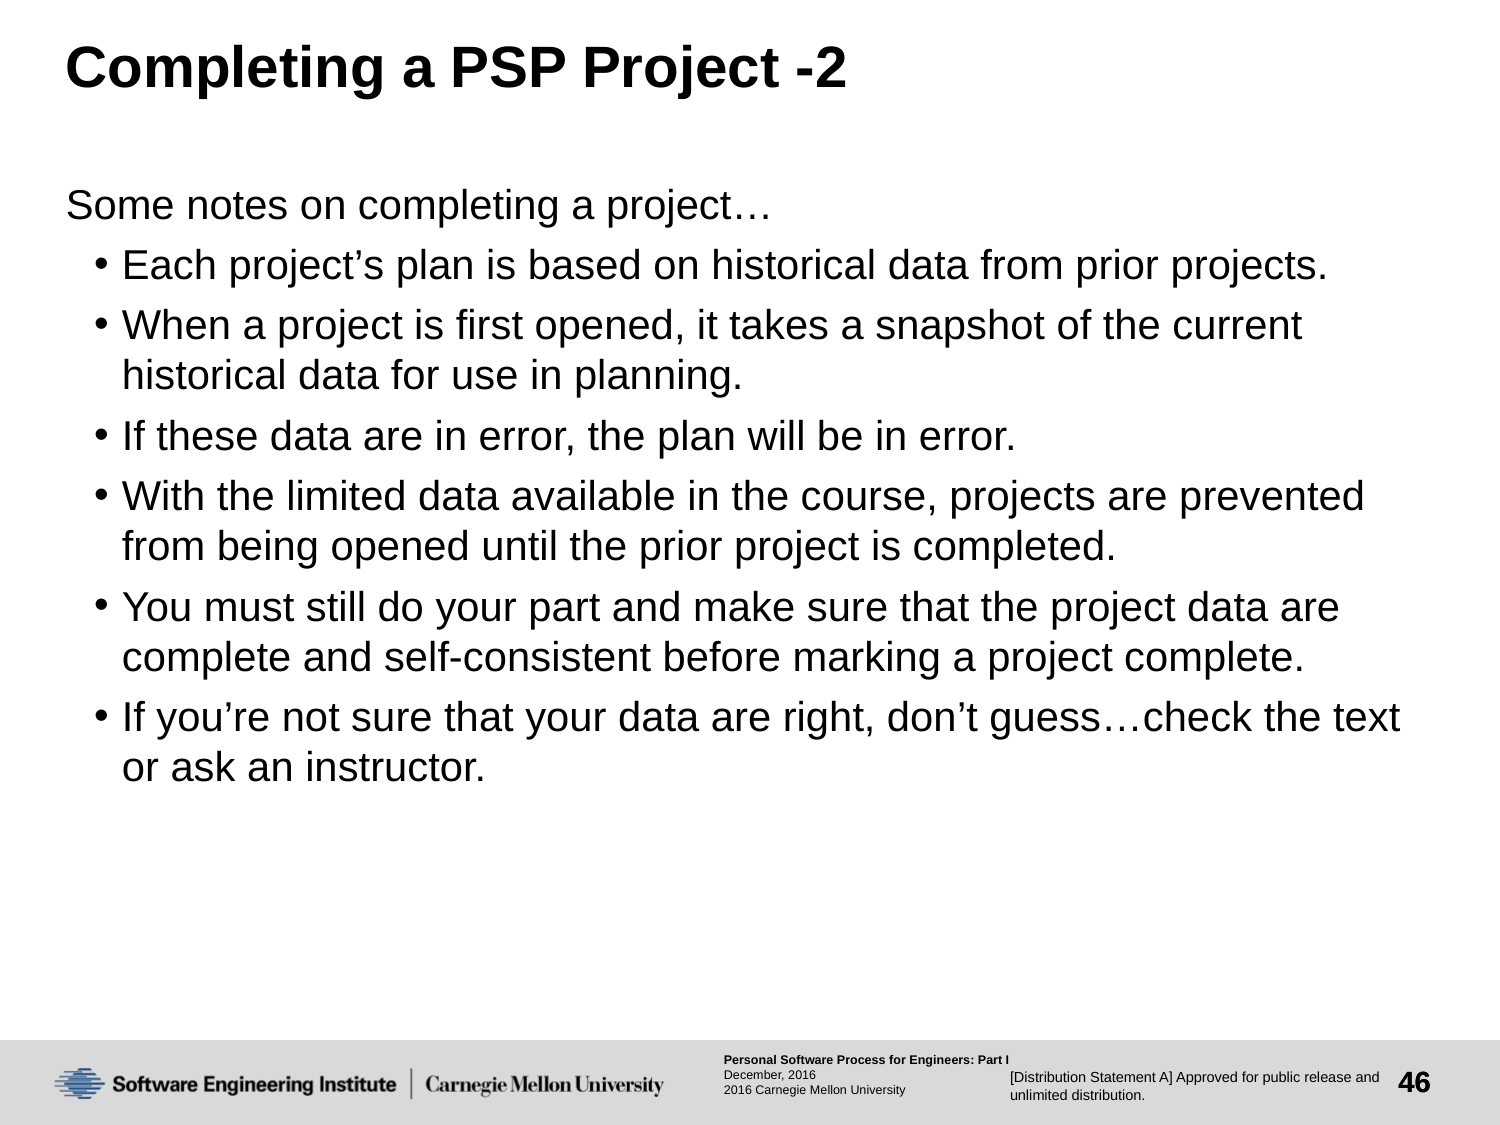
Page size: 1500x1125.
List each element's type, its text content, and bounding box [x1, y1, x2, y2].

list Some notes on completing a project… Each project’s plan is based on historical data from prior projects. When a project is first opened, it takes a snapshot of the current historical data for use in planning. If these data are in error, the plan will be in error. With the limited data available in the course, projects are prevented from being opened until the prior project is completed. You must still do your part and make sure that the project data are complete and self-consistent before marking a project complete. If you’re not sure that your data are right, don’t guess…check the text or ask an instructor. [65, 177, 1431, 1000]
title Completing a PSP Project -2 [65, 37, 1313, 148]
picture [46, 1061, 673, 1104]
